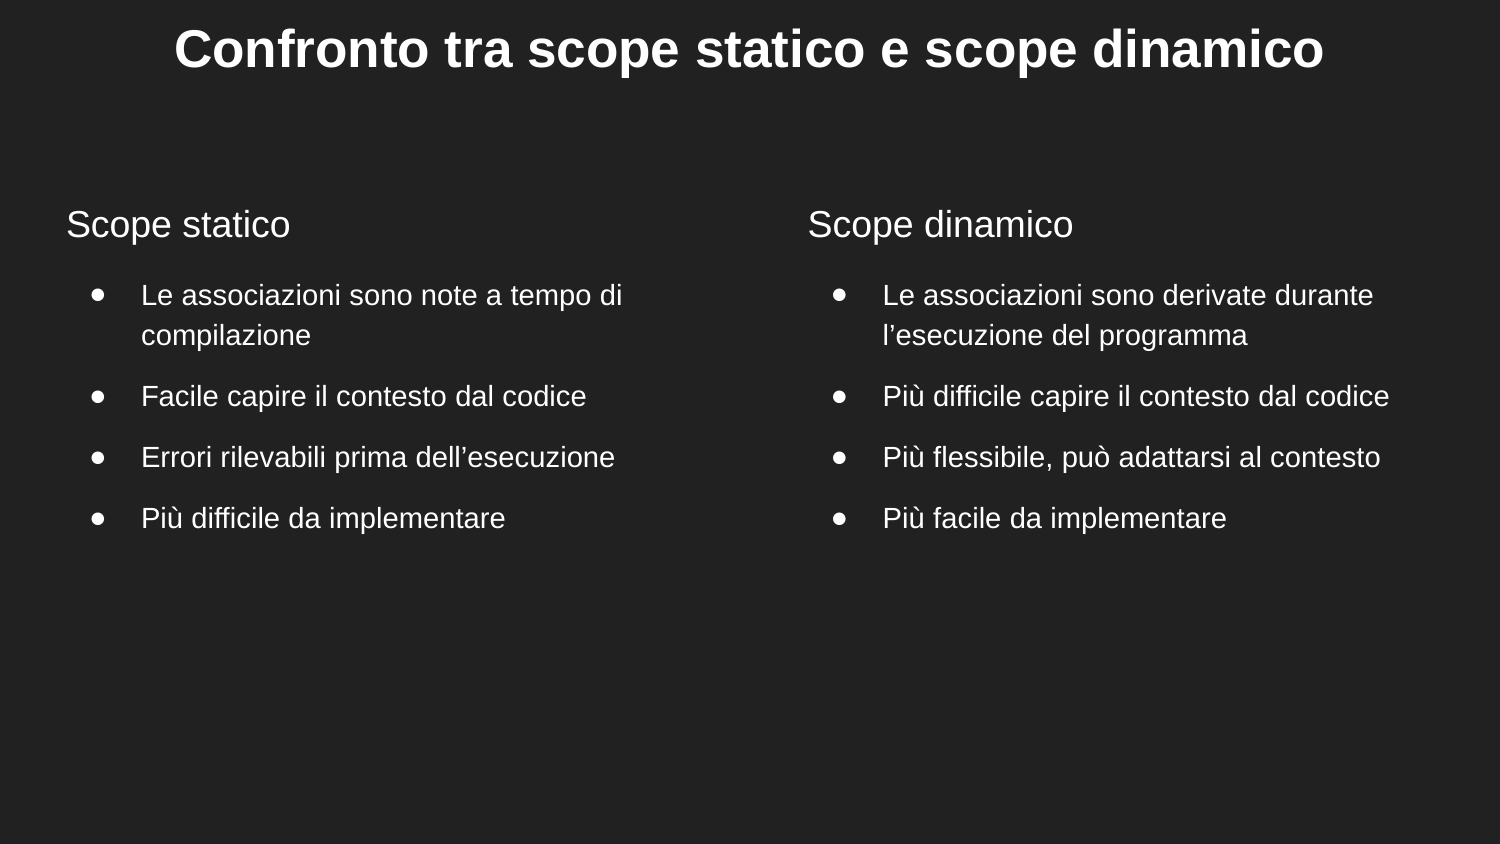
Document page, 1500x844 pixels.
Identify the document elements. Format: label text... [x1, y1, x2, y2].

list Scope statico Le associazioni sono note a tempo di compilazione Facile capire il contesto dal codice Errori rilevabili prima dell’esecuzione Più difficile da implementare [51, 178, 708, 750]
list Scope dinamico Le associazioni sono derivate durante l’esecuzione del programma Più difficile capire il contesto dal codice Più flessibile, può adattarsi al contesto Più facile da implementare [792, 178, 1449, 750]
title Confronto tra scope statico e scope dinamico [51, 0, 1449, 94]
